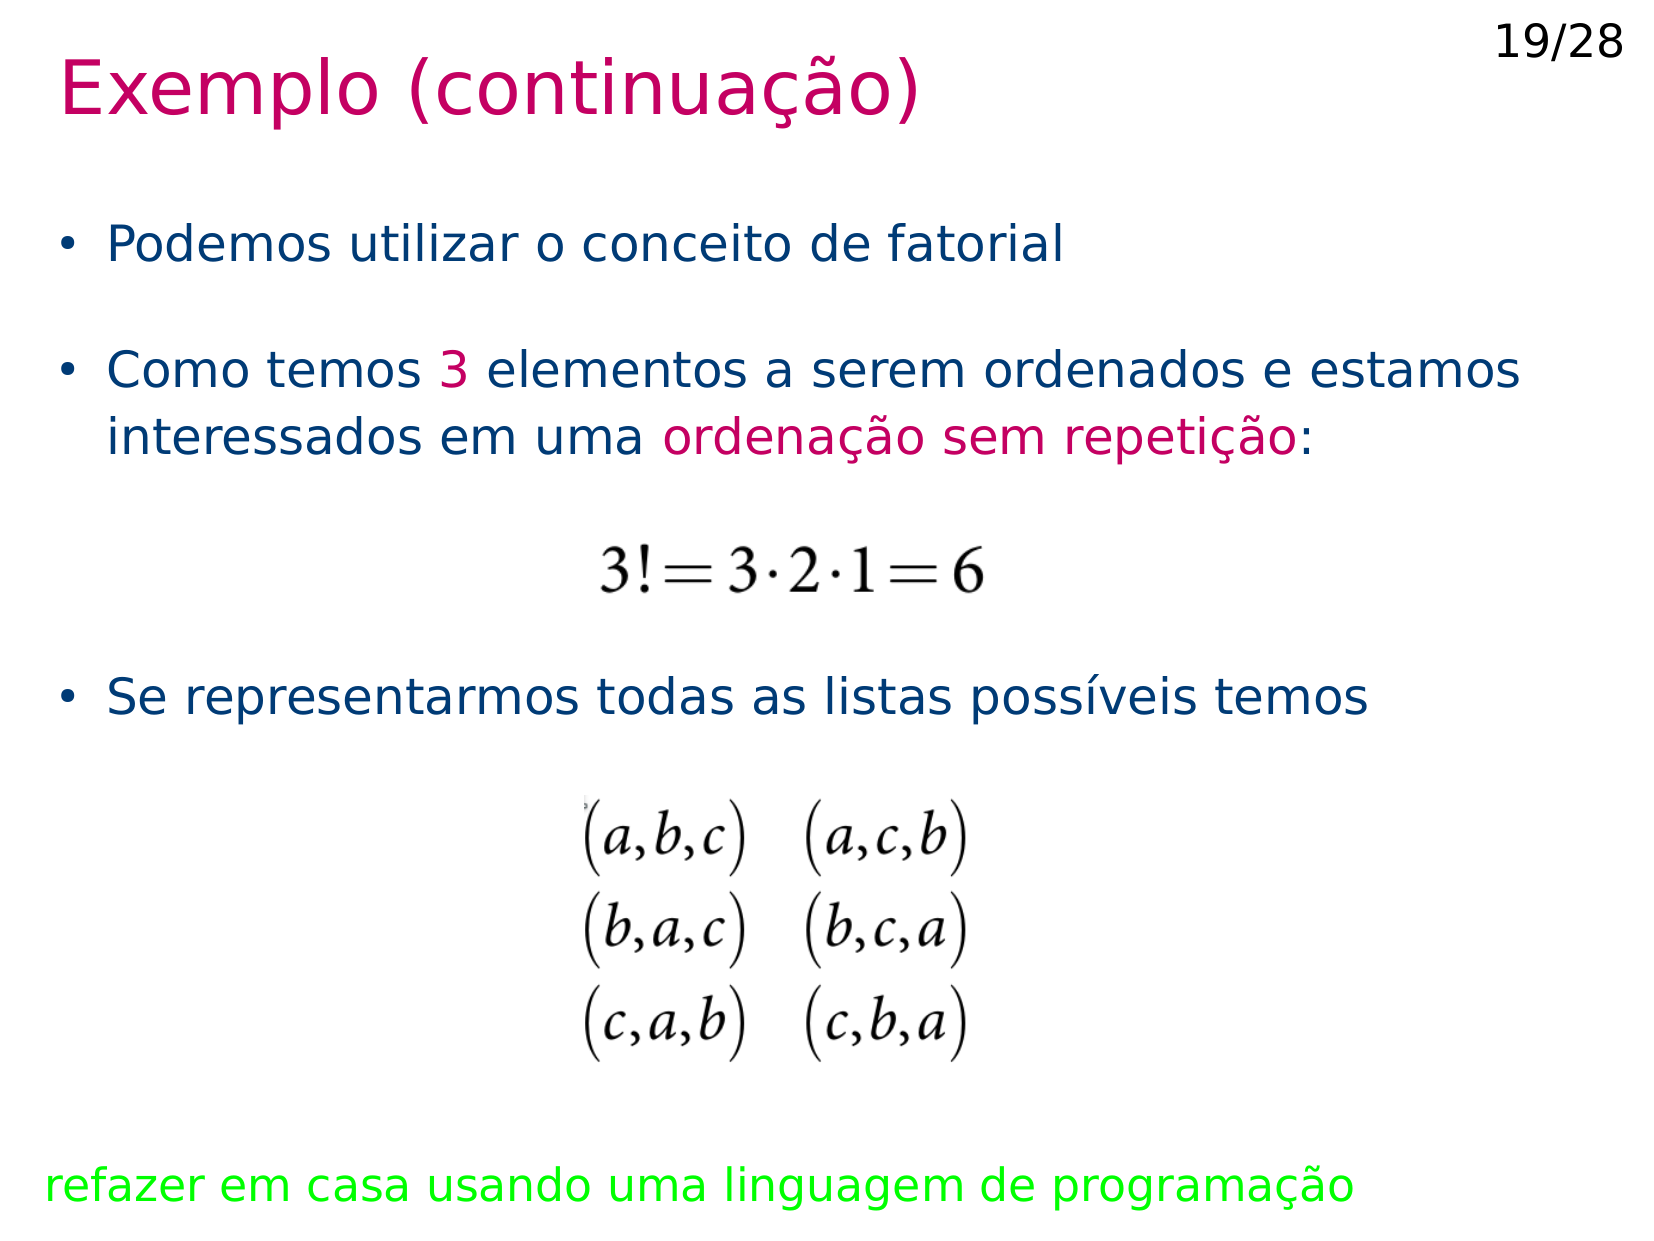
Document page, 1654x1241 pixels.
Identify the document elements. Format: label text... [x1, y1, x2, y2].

text_box refazer em casa usando uma linguagem de programação [29, 1151, 1654, 1241]
list Podemos utilizar o conceito de fatorial Como temos 3 elementos a serem ordenados e estamos interessados em uma ordenação sem repetição: Se representarmos todas as listas possíveis temos [59, 206, 1625, 1151]
picture [590, 531, 994, 610]
title Exemplo (continuação) [59, 29, 1625, 148]
picture [584, 795, 969, 1063]
